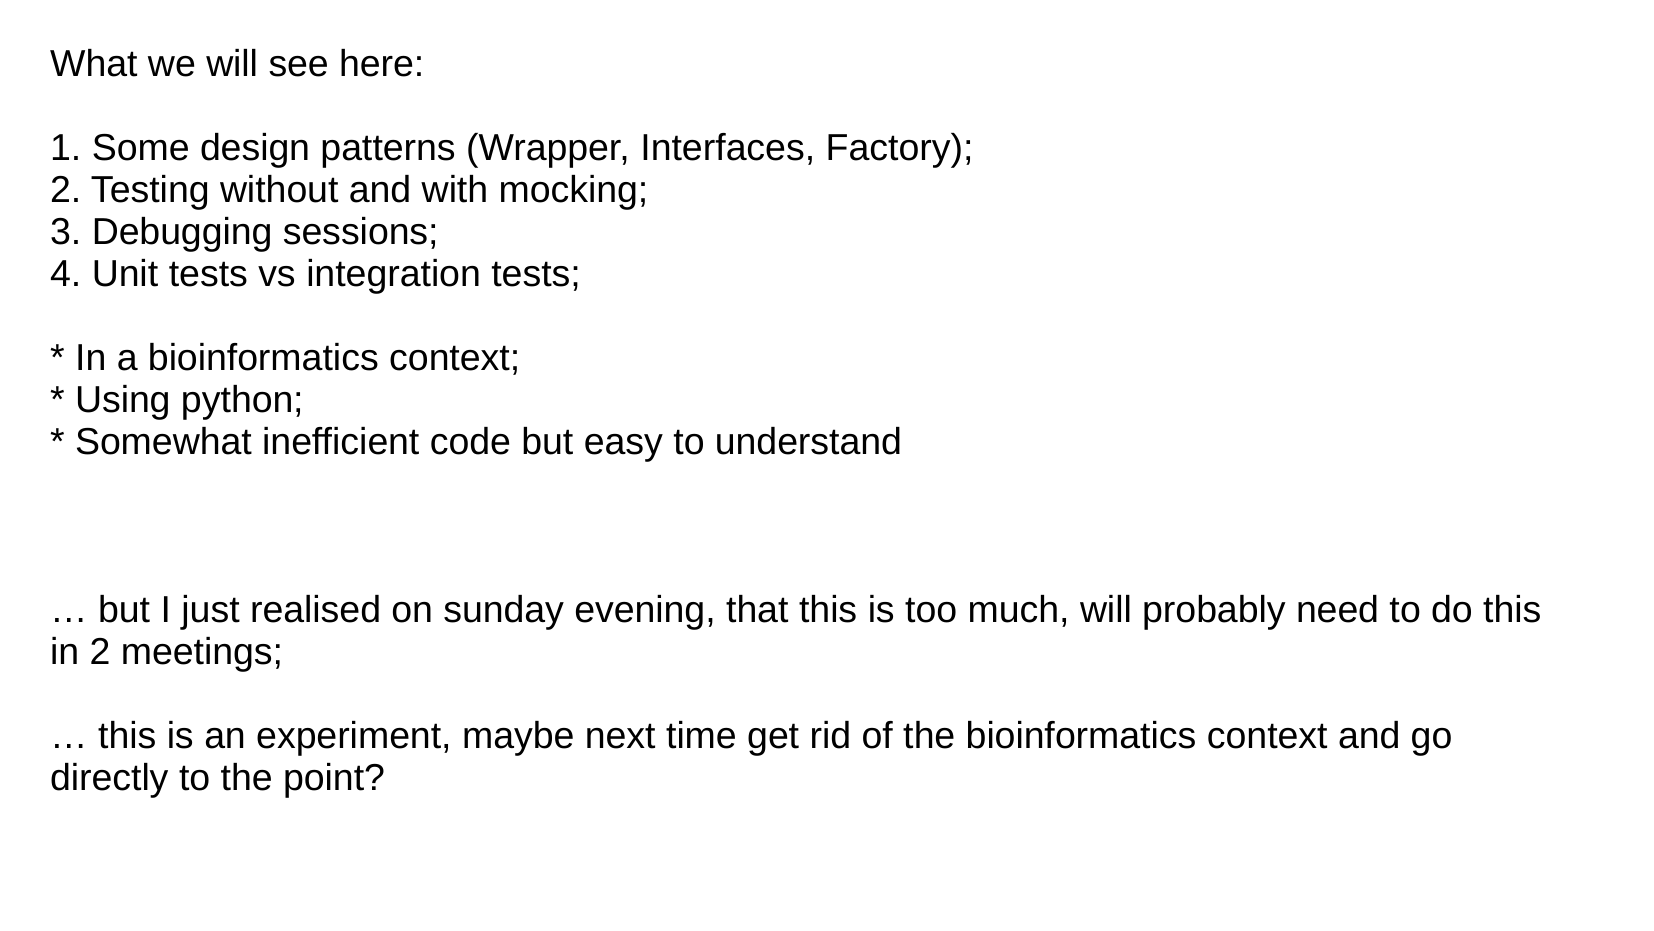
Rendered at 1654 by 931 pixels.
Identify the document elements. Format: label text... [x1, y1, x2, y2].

text_box What we will see here: 1. Some design patterns (Wrapper, Interfaces, Factory); 2. Testing without and with mocking; 3. Debugging sessions; 4. Unit tests vs integration tests; * In a bioinformatics context; * Using python; * Somewhat inefficient code but easy to understand … but I just realised on sunday evening, that this is too much, will probably need to do this in 2 meetings; … this is an experiment, maybe next time get rid of the bioinformatics context and go directly to the point? [35, 35, 1560, 807]
